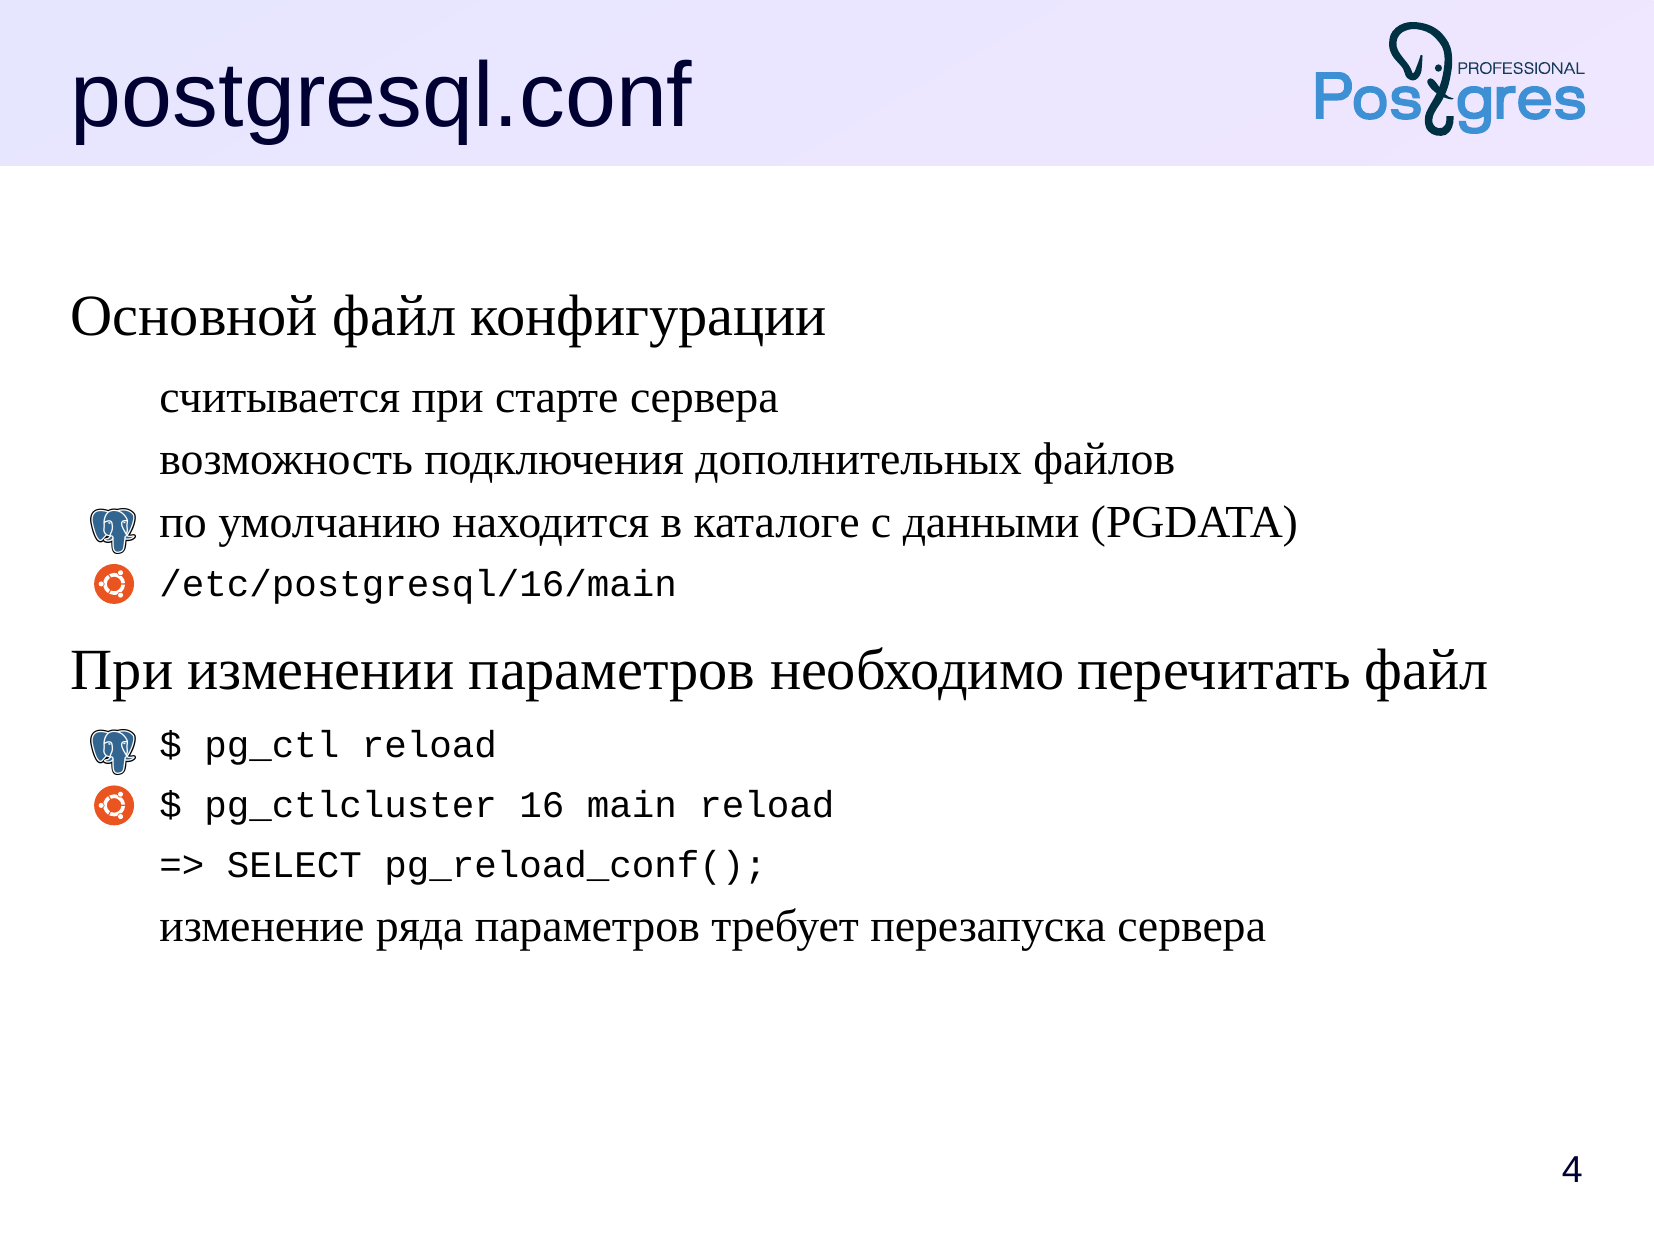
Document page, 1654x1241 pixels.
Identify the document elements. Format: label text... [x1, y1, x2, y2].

title postgresql.conf [70, 43, 1241, 147]
list Основной файл конфигурации считывается при старте сервера возможность подключения дополнительных файлов по умолчанию находится в каталоге с данными (PGDATA) /etc/postgresql/16/main При изменении параметров необходимо перечитать файл $ pg_ctl reload $ pg_ctlcluster 16 main reload => SELECT pg_reload_conf(); изменение ряда параметров требует перезапуска сервера [70, 283, 1583, 1141]
picture [84, 508, 145, 614]
picture [84, 729, 145, 836]
